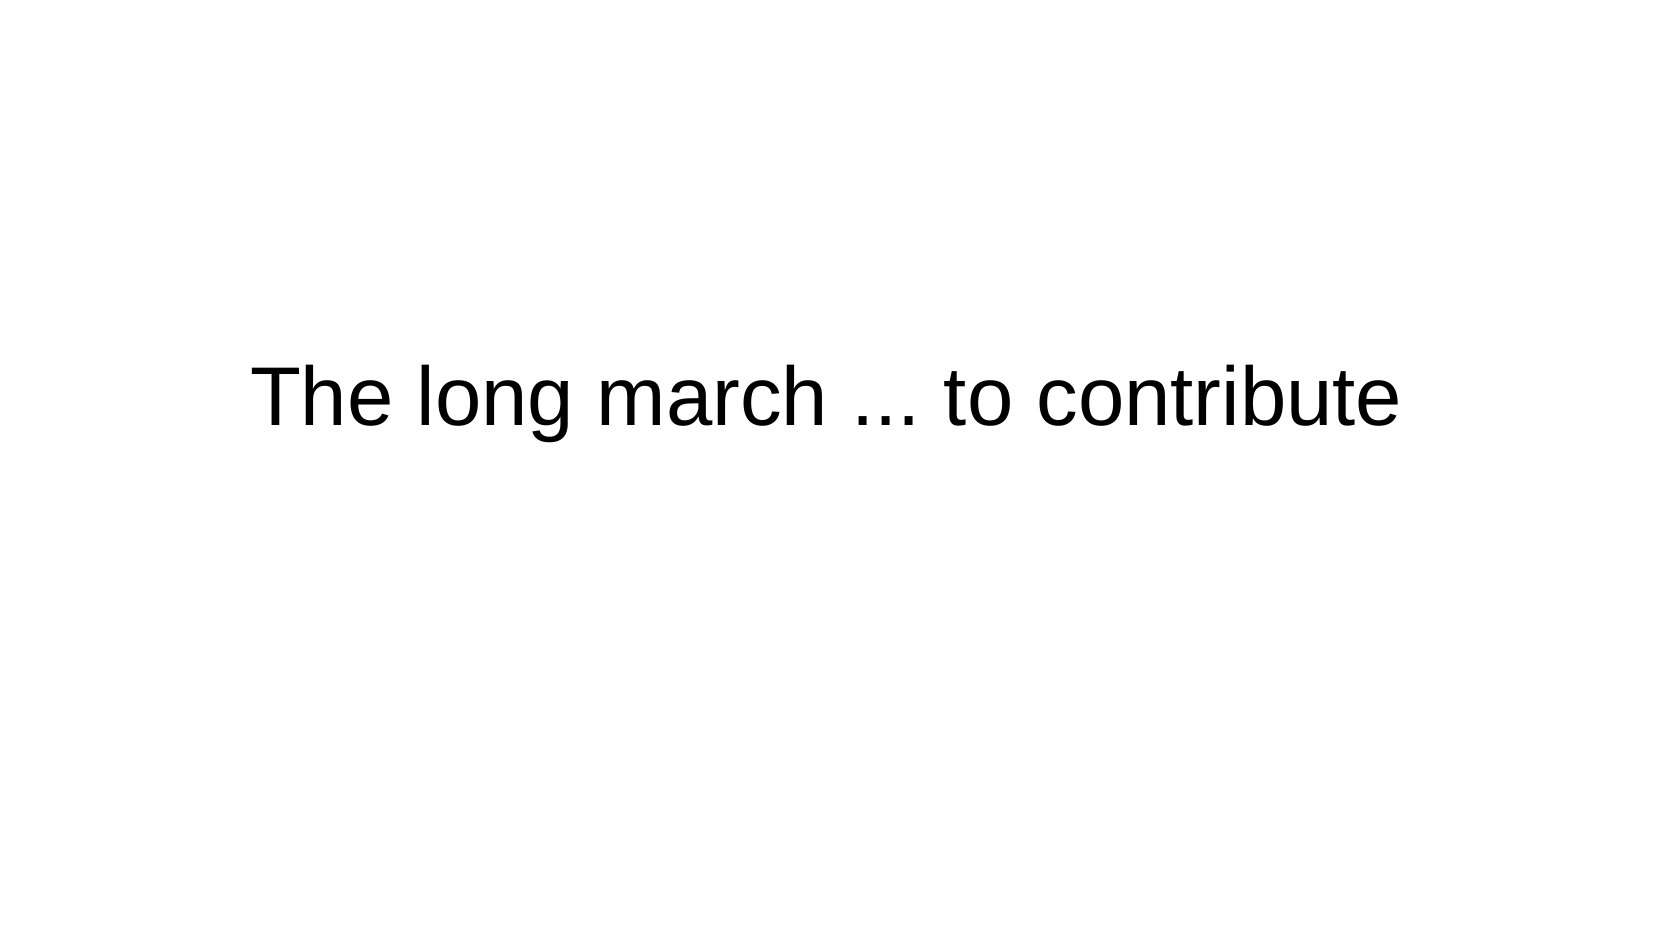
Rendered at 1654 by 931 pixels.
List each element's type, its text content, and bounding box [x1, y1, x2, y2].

subtitle The long march ... to contribute [82, 37, 1571, 757]
